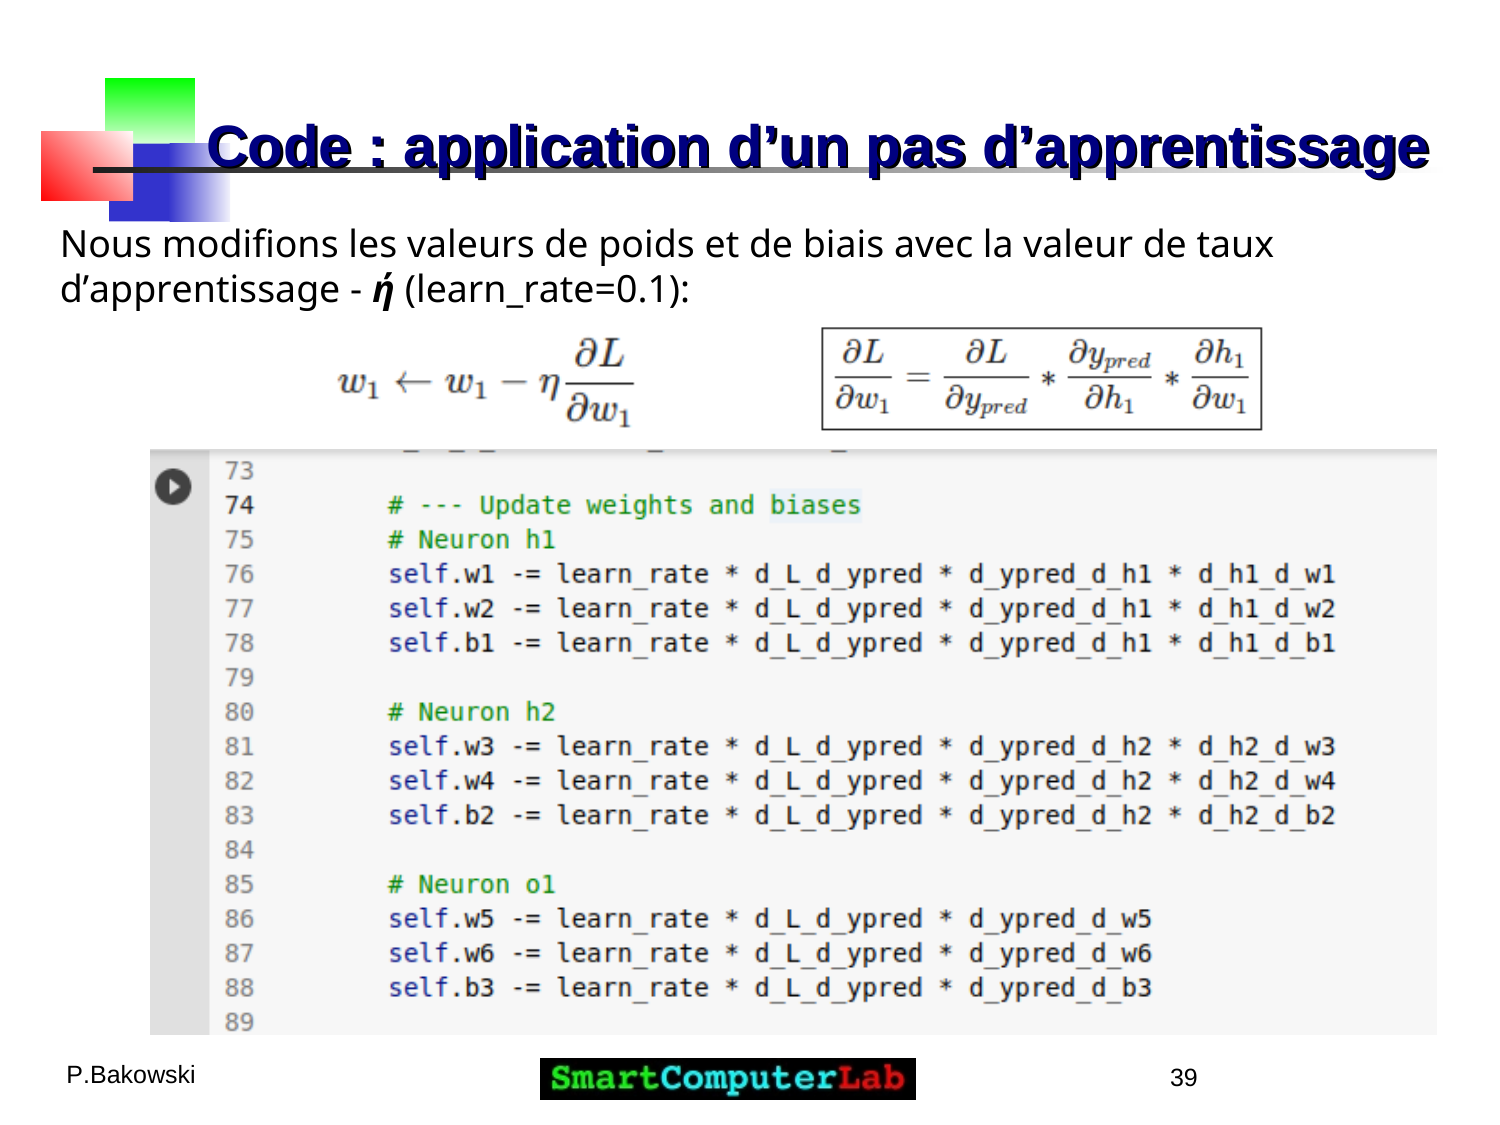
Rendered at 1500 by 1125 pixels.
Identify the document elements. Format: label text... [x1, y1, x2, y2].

title Code : application d’un pas d’apprentissage [191, 30, 1456, 186]
text_box Nous modifions les valeurs de poids et de biais avec la valeur de taux d’apprentissage - ή (learn_rate=0.1): [45, 212, 1471, 318]
picture [540, 1058, 916, 1100]
picture [150, 318, 1437, 1036]
